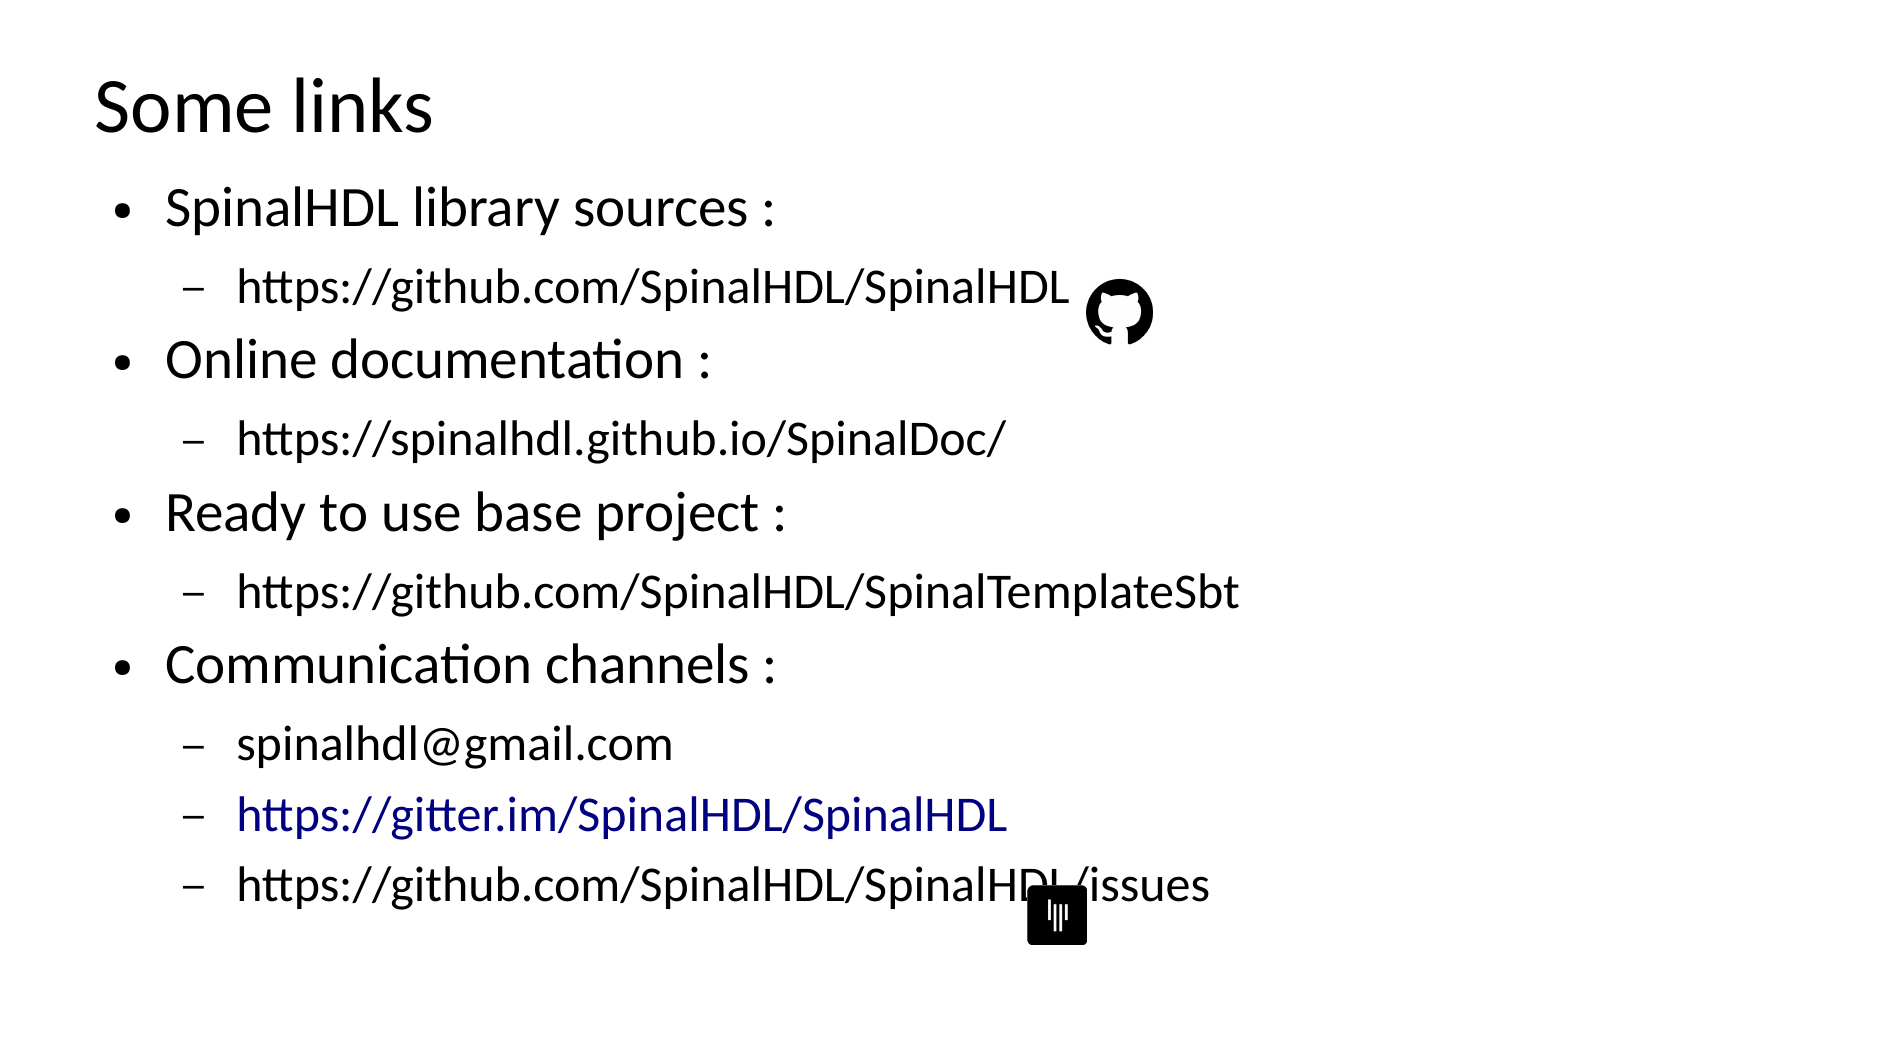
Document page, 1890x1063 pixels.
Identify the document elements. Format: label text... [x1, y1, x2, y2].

picture [1086, 278, 1153, 345]
list SpinalHDL library sources : https://github.com/SpinalHDL/SpinalHDL Online documentation : https://spinalhdl.github.io/SpinalDoc/ Ready to use base project : https://github.com/SpinalHDL/SpinalTemplateSbt Communication channels : spinalhdl@gmail.com https://gitter.im/SpinalHDL/SpinalHDL https://github.com/SpinalHDL/SpinalHDL/issues [94, 183, 1796, 1030]
picture [1027, 885, 1087, 945]
title Some links [94, 24, 1796, 183]
